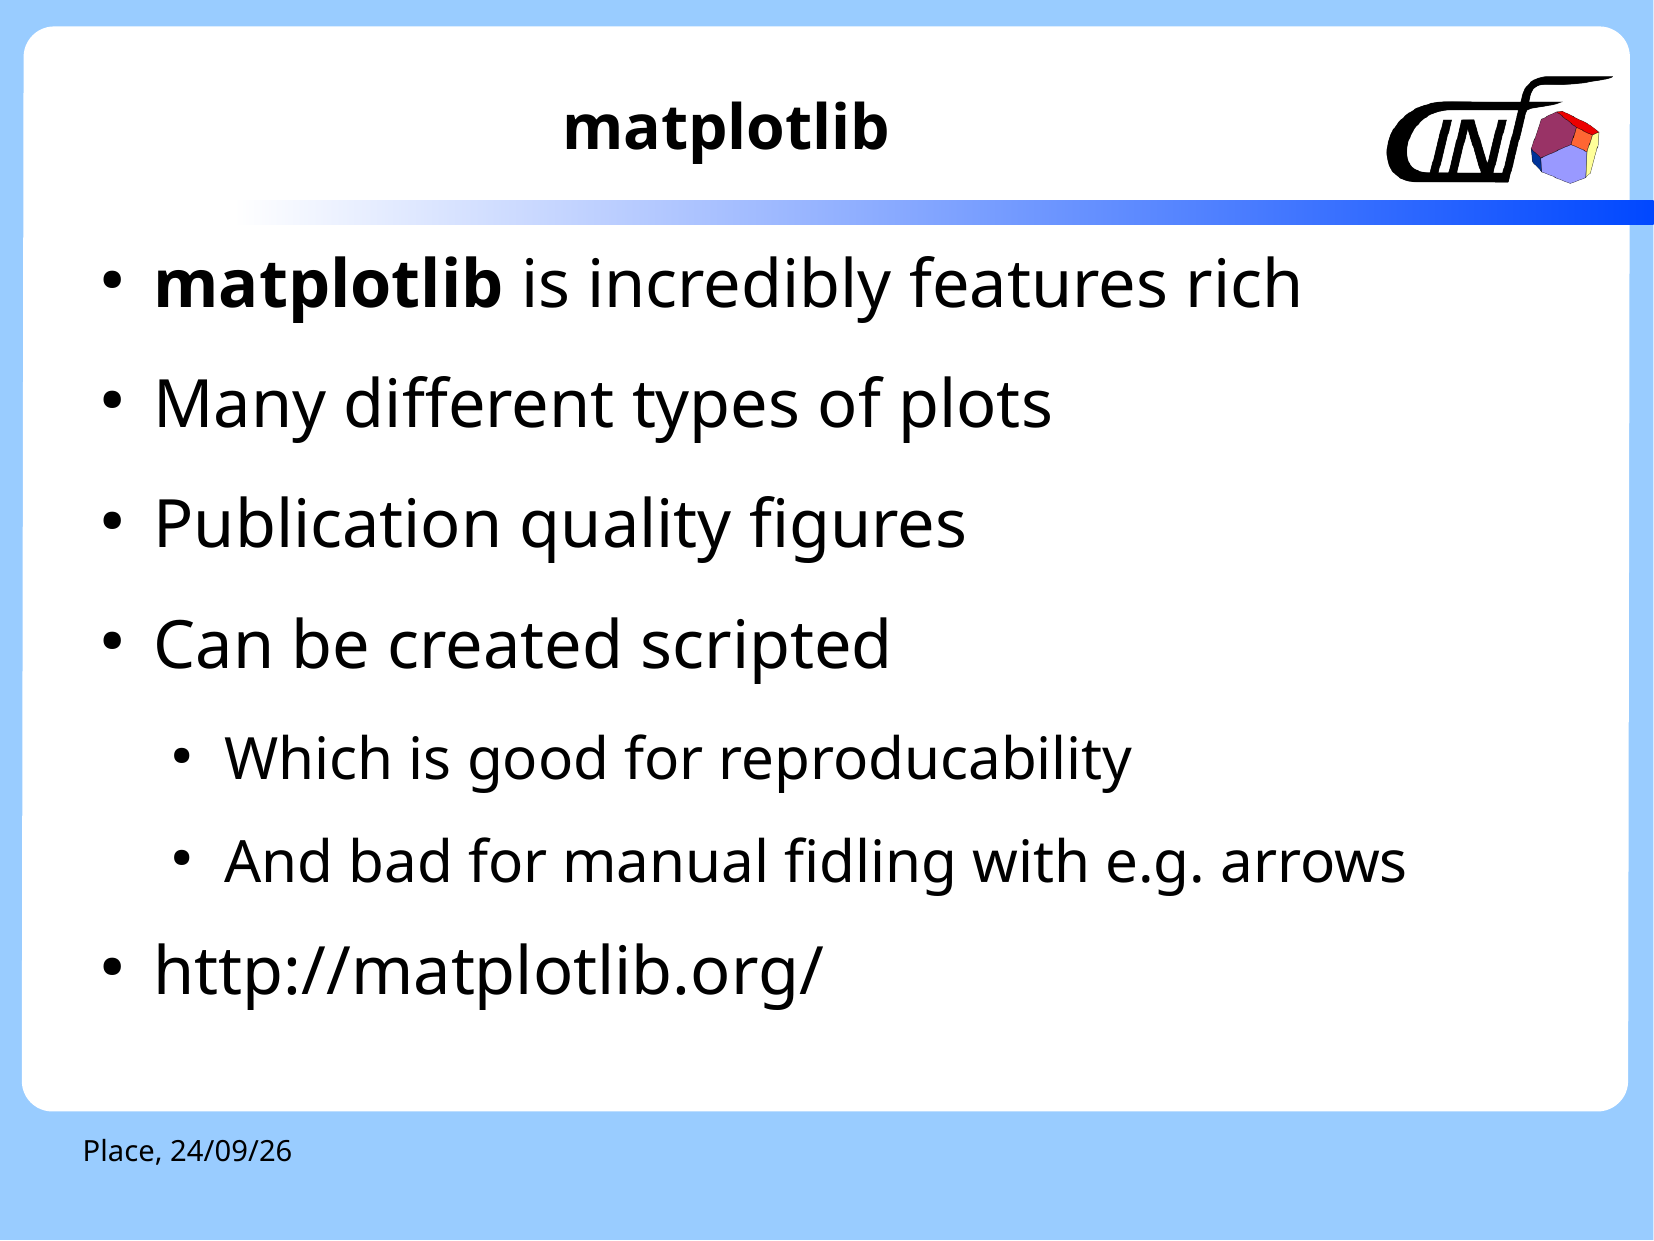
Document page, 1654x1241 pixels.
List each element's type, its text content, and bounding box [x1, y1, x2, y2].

list matplotlib is incredibly features rich Many different types of plots Publication quality figures Can be created scripted Which is good for reproducability And bad for manual fidling with e.g. arrows http://matplotlib.org/ [82, 236, 1571, 1055]
title matplotlib [82, 49, 1371, 201]
picture [1386, 76, 1613, 184]
